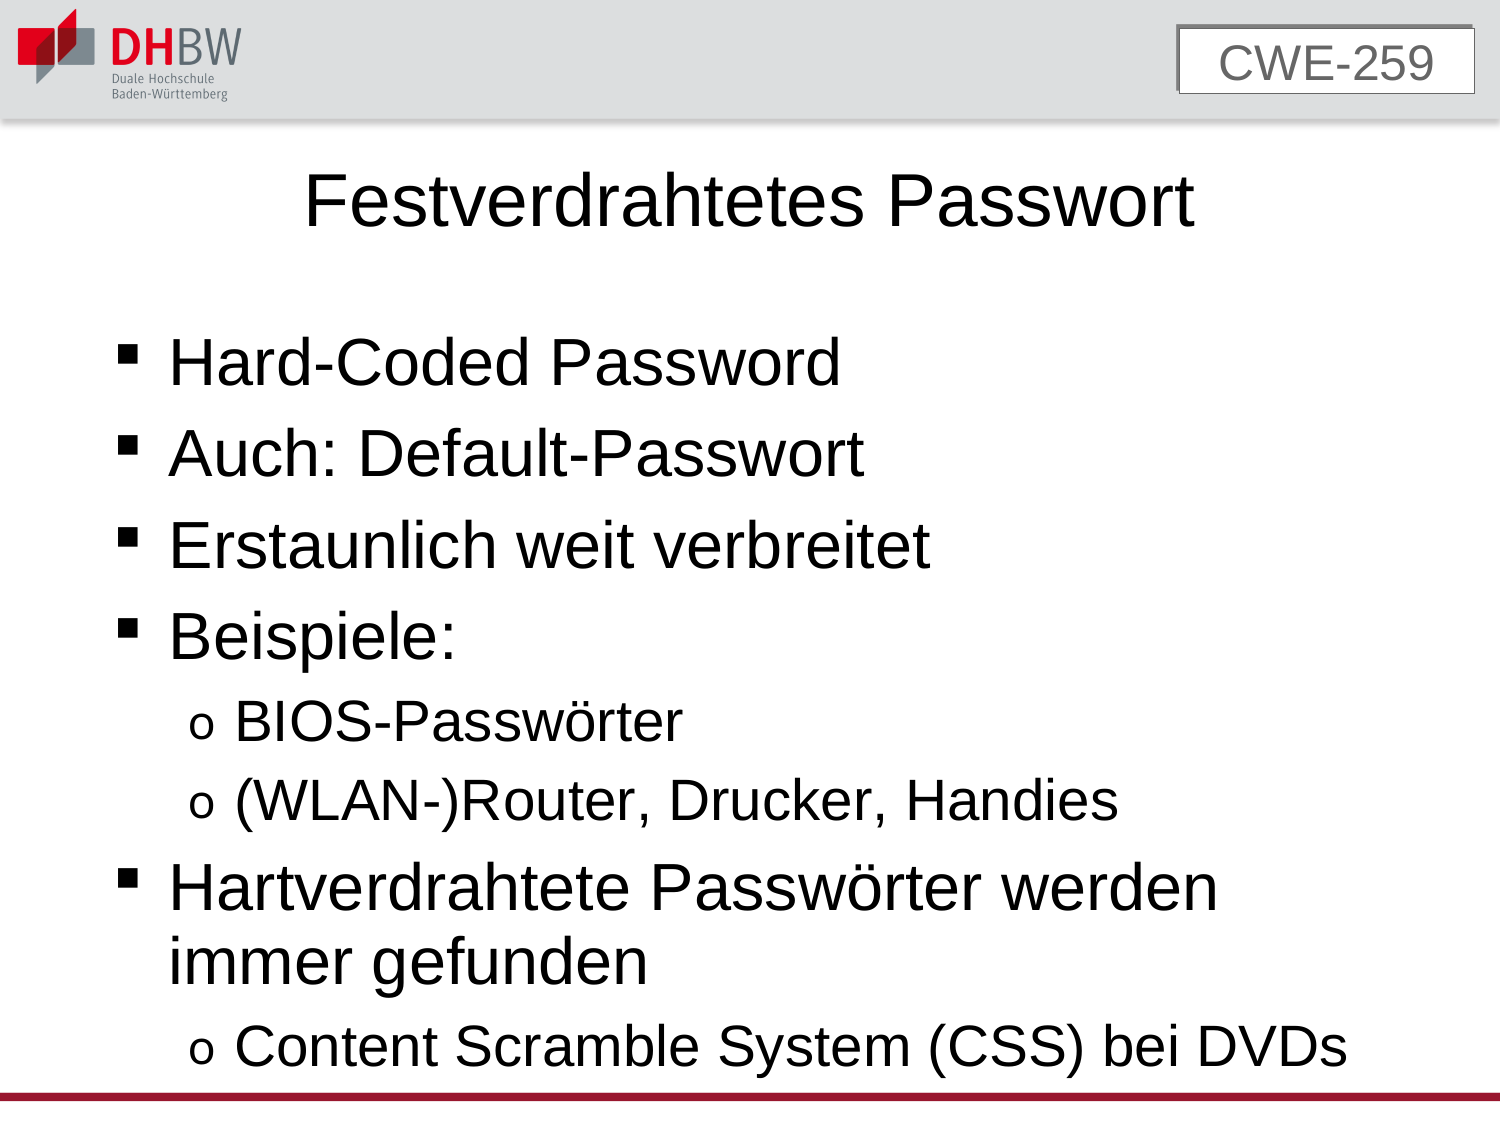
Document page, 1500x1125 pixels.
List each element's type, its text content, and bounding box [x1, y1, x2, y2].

picture [0, 0, 1500, 134]
list Hard-Coded Password Auch: Default-Passwort Erstaunlich weit verbreitet Beispiele: BIOS-Passwörter (WLAN-)Router, Drucker, Handies Hartverdrahtete Passwörter werden immer gefunden Content Scramble System (CSS) bei DVDs [112, 324, 1388, 1079]
picture [0, 266, 1500, 1121]
text_box CWE-259 [1179, 28, 1475, 94]
title Festverdrahtetes Passwort [0, 134, 1500, 266]
